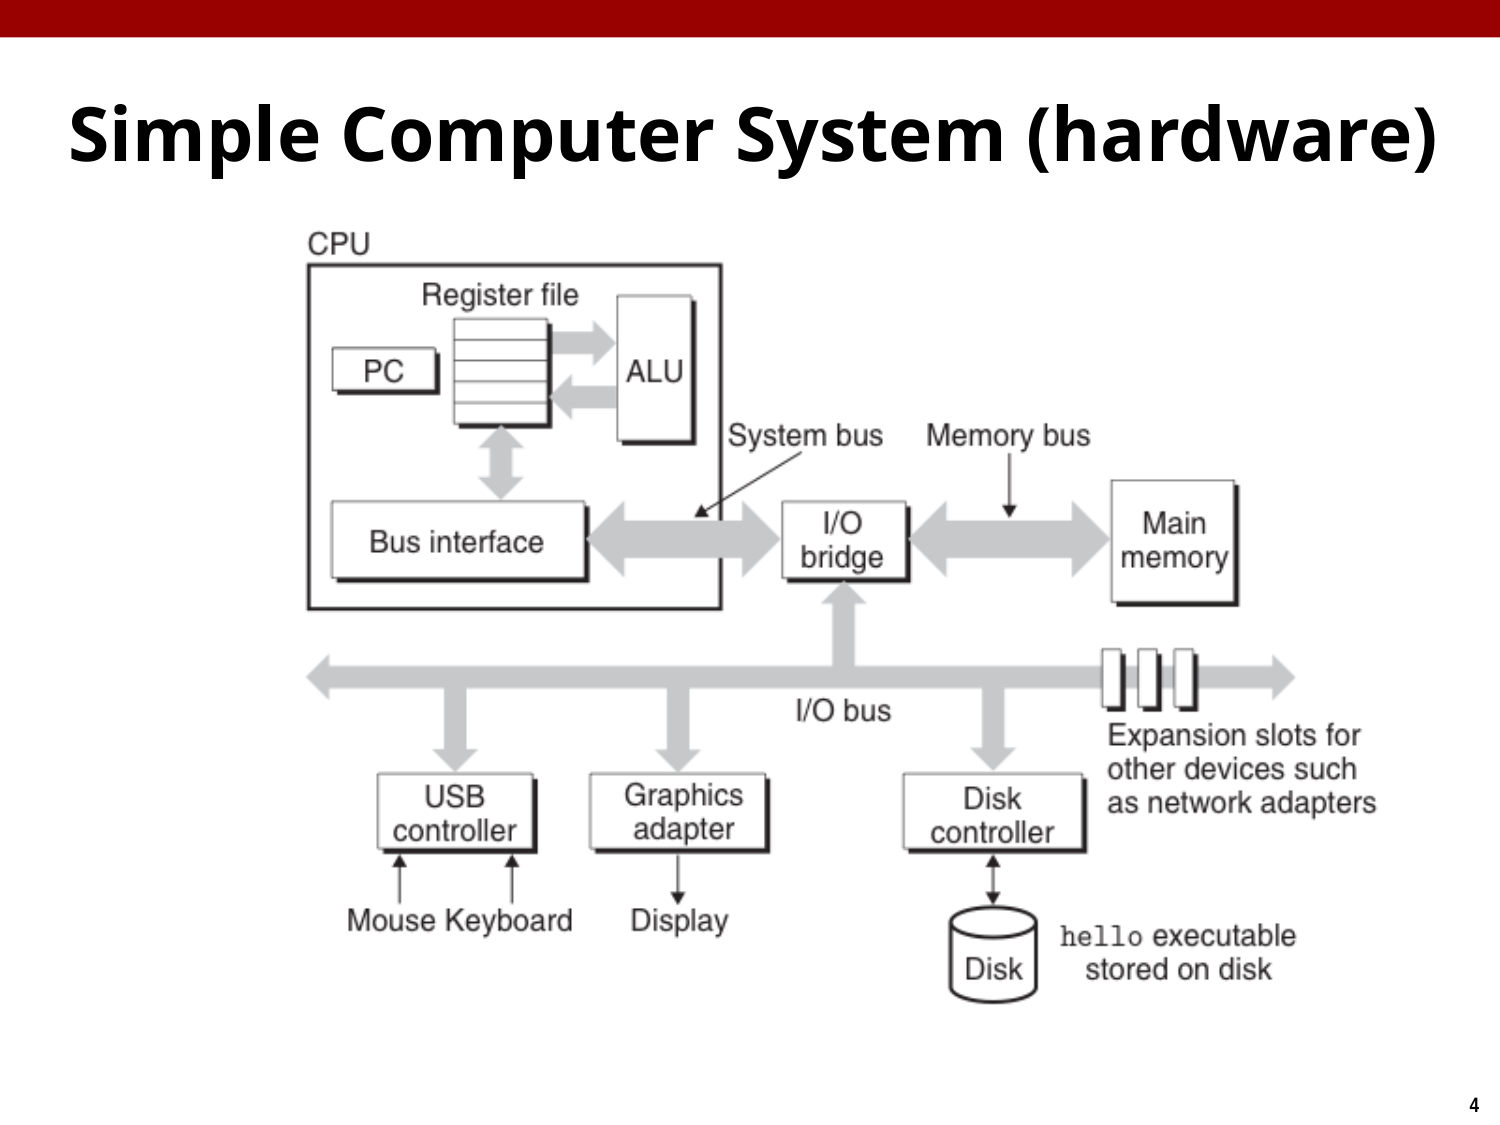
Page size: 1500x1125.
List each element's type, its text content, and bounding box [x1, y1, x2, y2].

picture [289, 212, 1413, 1025]
title Simple Computer System (hardware) [62, 41, 1463, 221]
